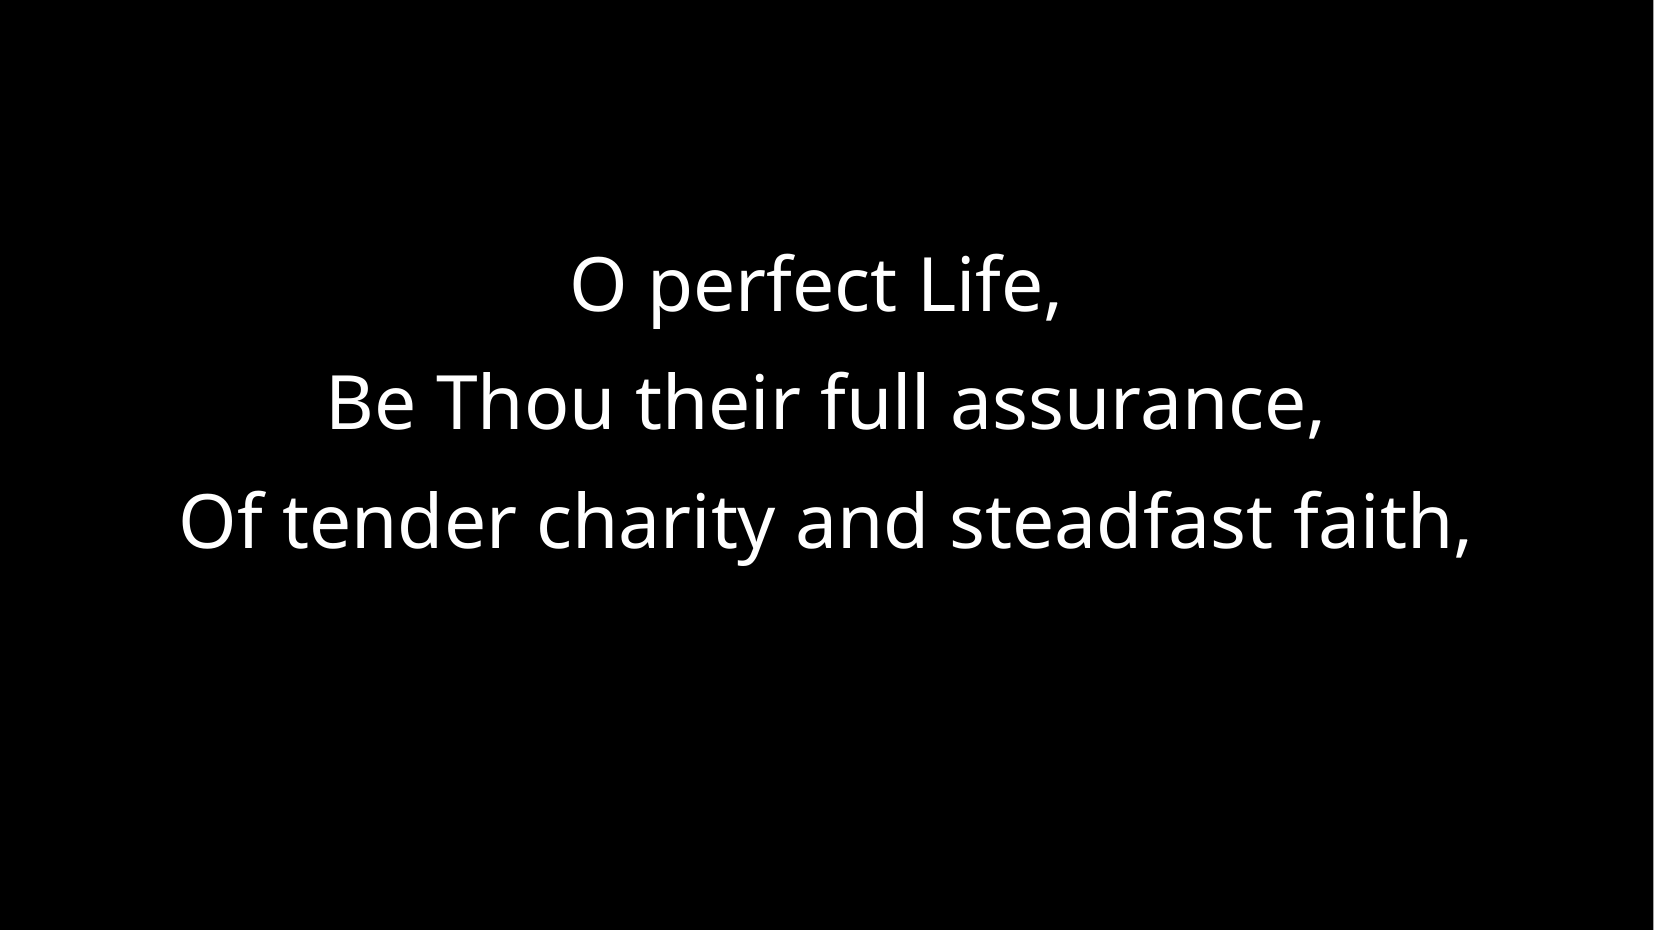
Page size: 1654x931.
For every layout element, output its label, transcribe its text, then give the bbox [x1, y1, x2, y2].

list O perfect Life, Be Thou their full assurance, Of tender charity and steadfast faith, [0, 230, 1653, 770]
